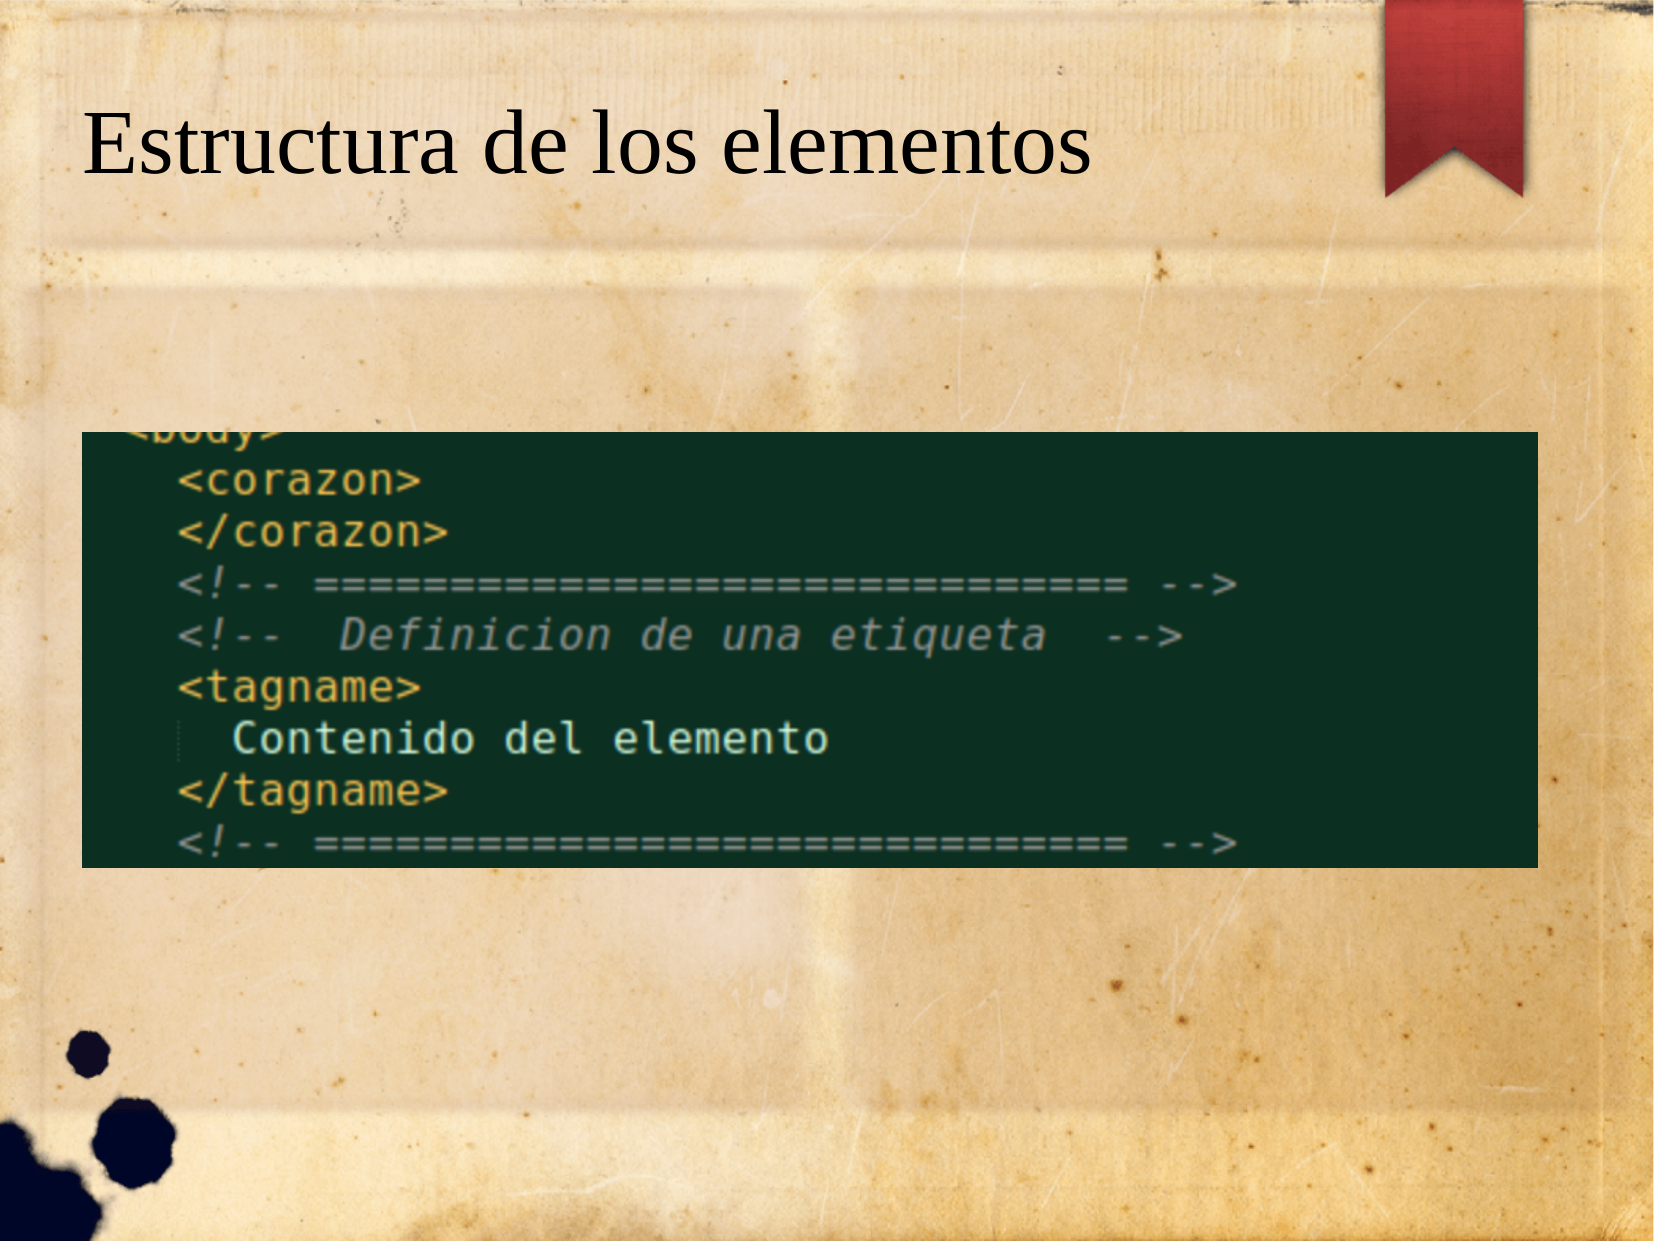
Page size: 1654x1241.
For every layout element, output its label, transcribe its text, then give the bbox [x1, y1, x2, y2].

title Estructura de los elementos [82, 49, 1347, 237]
picture [0, 0, 1654, 1241]
